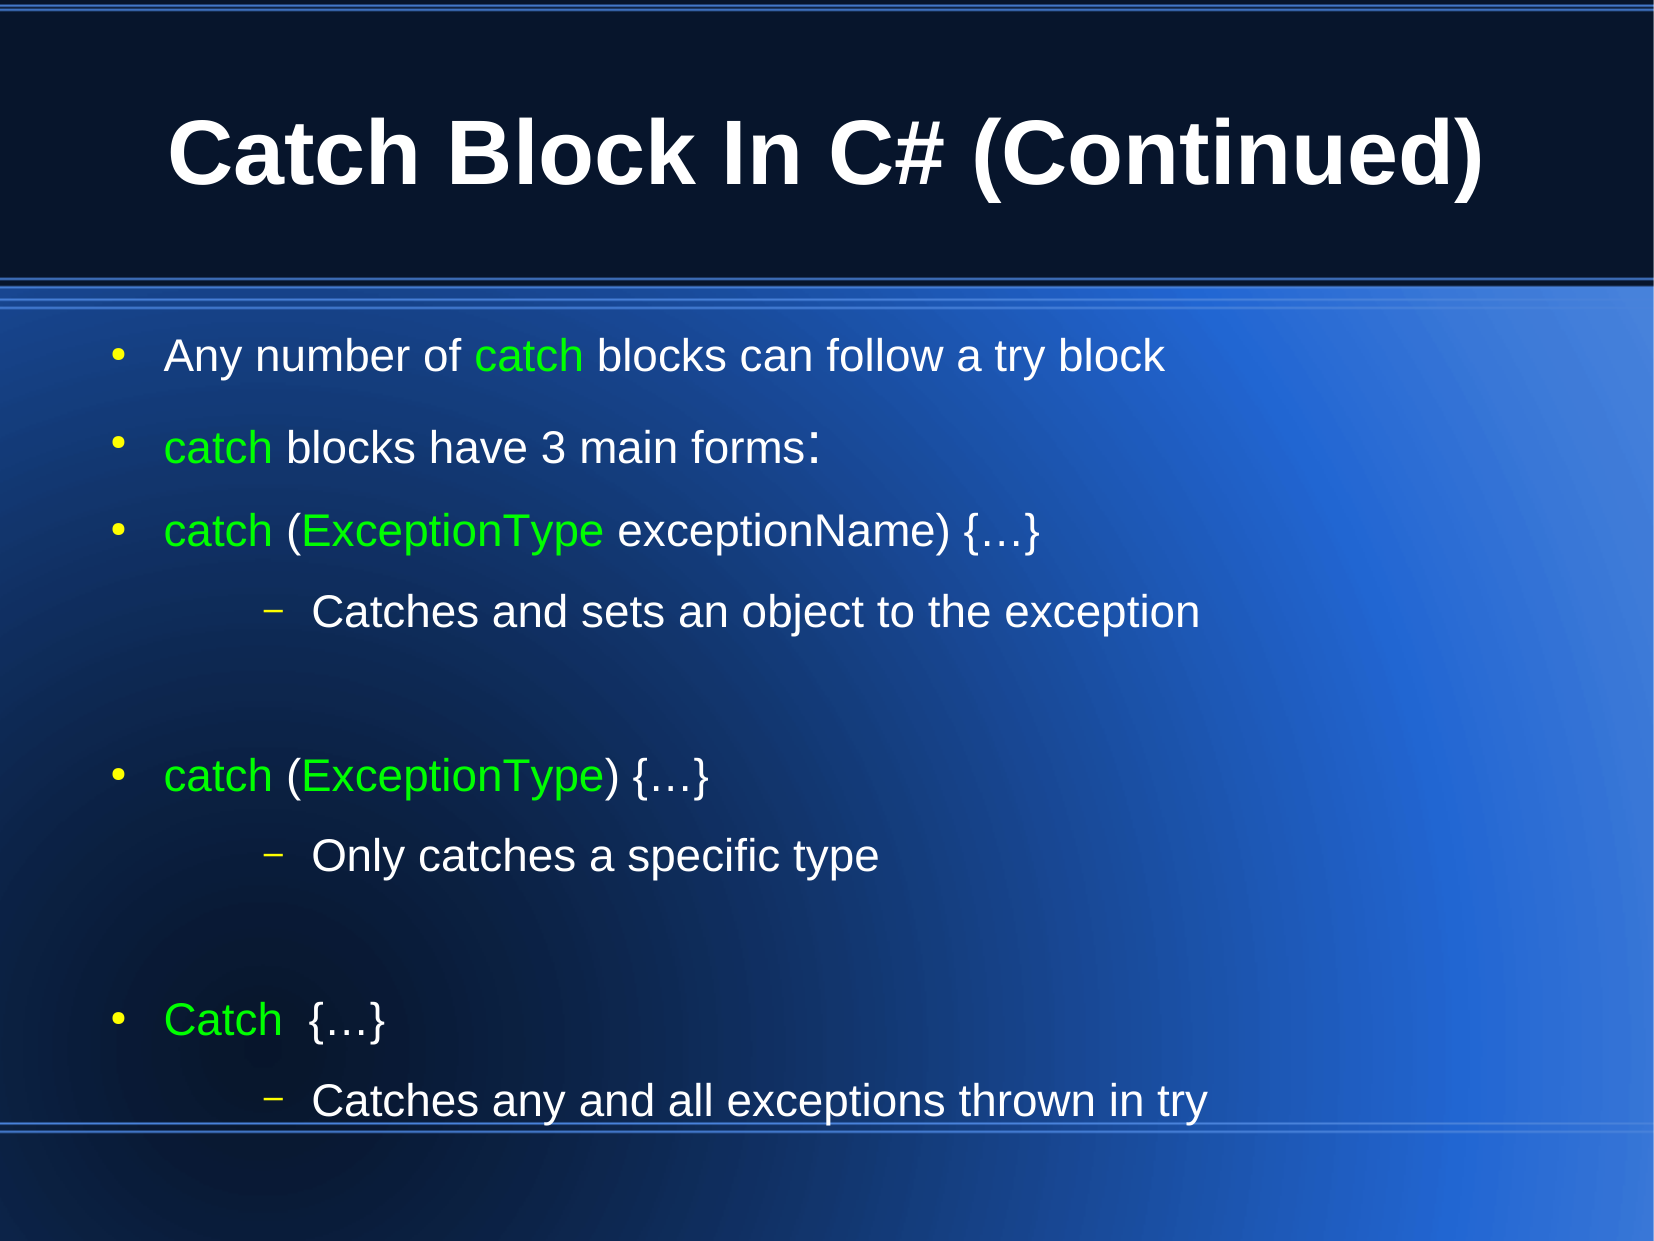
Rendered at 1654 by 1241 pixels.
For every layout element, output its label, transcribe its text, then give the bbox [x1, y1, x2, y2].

title Catch Block In C# (Continued) [82, 49, 1571, 257]
list Any number of catch blocks can follow a try block catch blocks have 3 main forms: catch (ExceptionType exceptionName) {…} Catches and sets an object to the exception catch (ExceptionType) {…} Only catches a specific type Catch {…} Catches any and all exceptions thrown in try [75, 330, 1564, 1149]
picture [0, 0, 1654, 1241]
